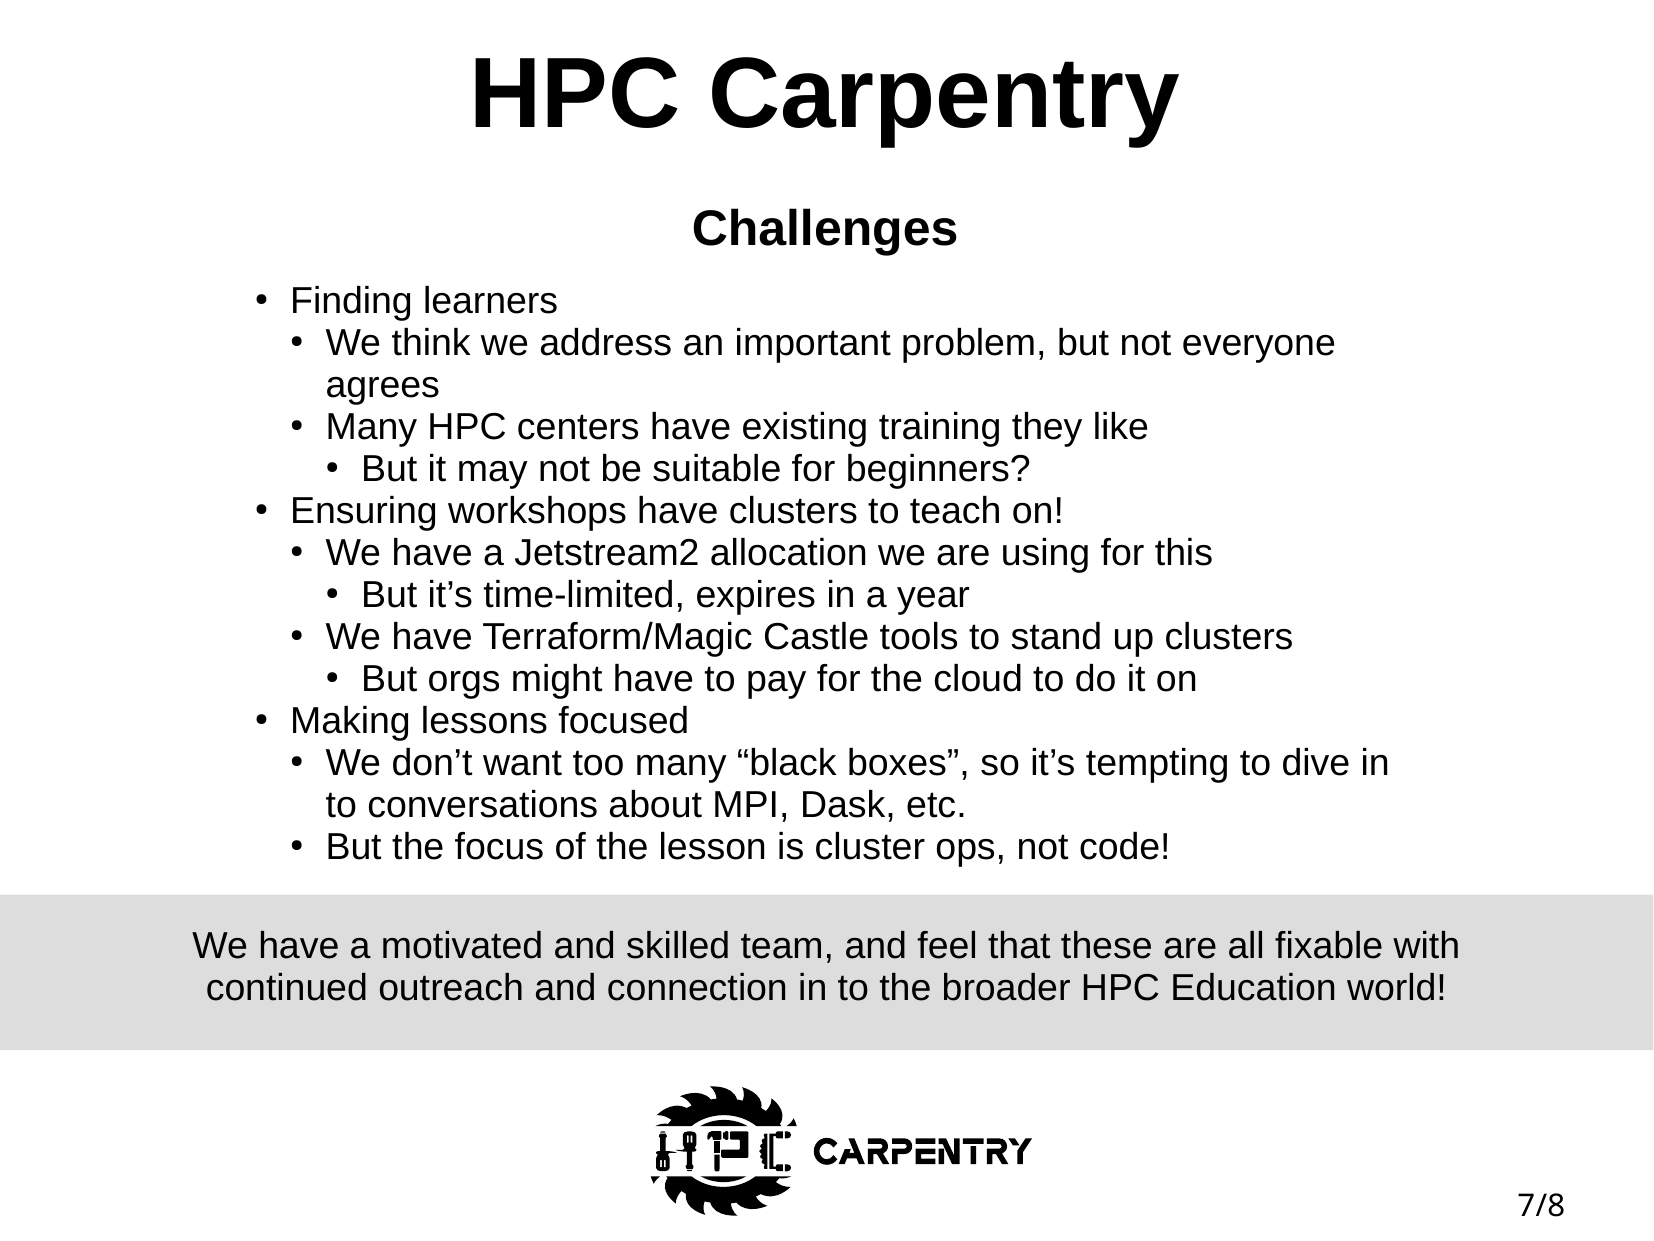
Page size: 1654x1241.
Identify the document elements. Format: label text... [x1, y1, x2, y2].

text_box HPC Carpentry [45, 30, 1606, 166]
picture [586, 1054, 1097, 1241]
text_box [0, 894, 1654, 1051]
text_box We have a motivated and skilled team, and feel that these are all fixable with continued outreach and connection in to the broader HPC Education world! [136, 917, 1517, 1058]
text_box Finding learners We think we address an important problem, but not everyone agrees Many HPC centers have existing training they like But it may not be suitable for beginners? Ensuring workshops have clusters to teach on! We have a Jetstream2 allocation we are using for this But it’s time-limited, expires in a year We have Terraform/Magic Castle tools to stand up clusters But orgs might have to pay for the cloud to do it on Making lessons focused We don’t want too many “black boxes”, so it’s tempting to dive in to conversations about MPI, Dask, etc. But the focus of the lesson is cluster ops, not code! [240, 230, 1411, 876]
text_box <number>/8 [1525, 1176, 1654, 1241]
text_box Challenges [75, 193, 1576, 264]
